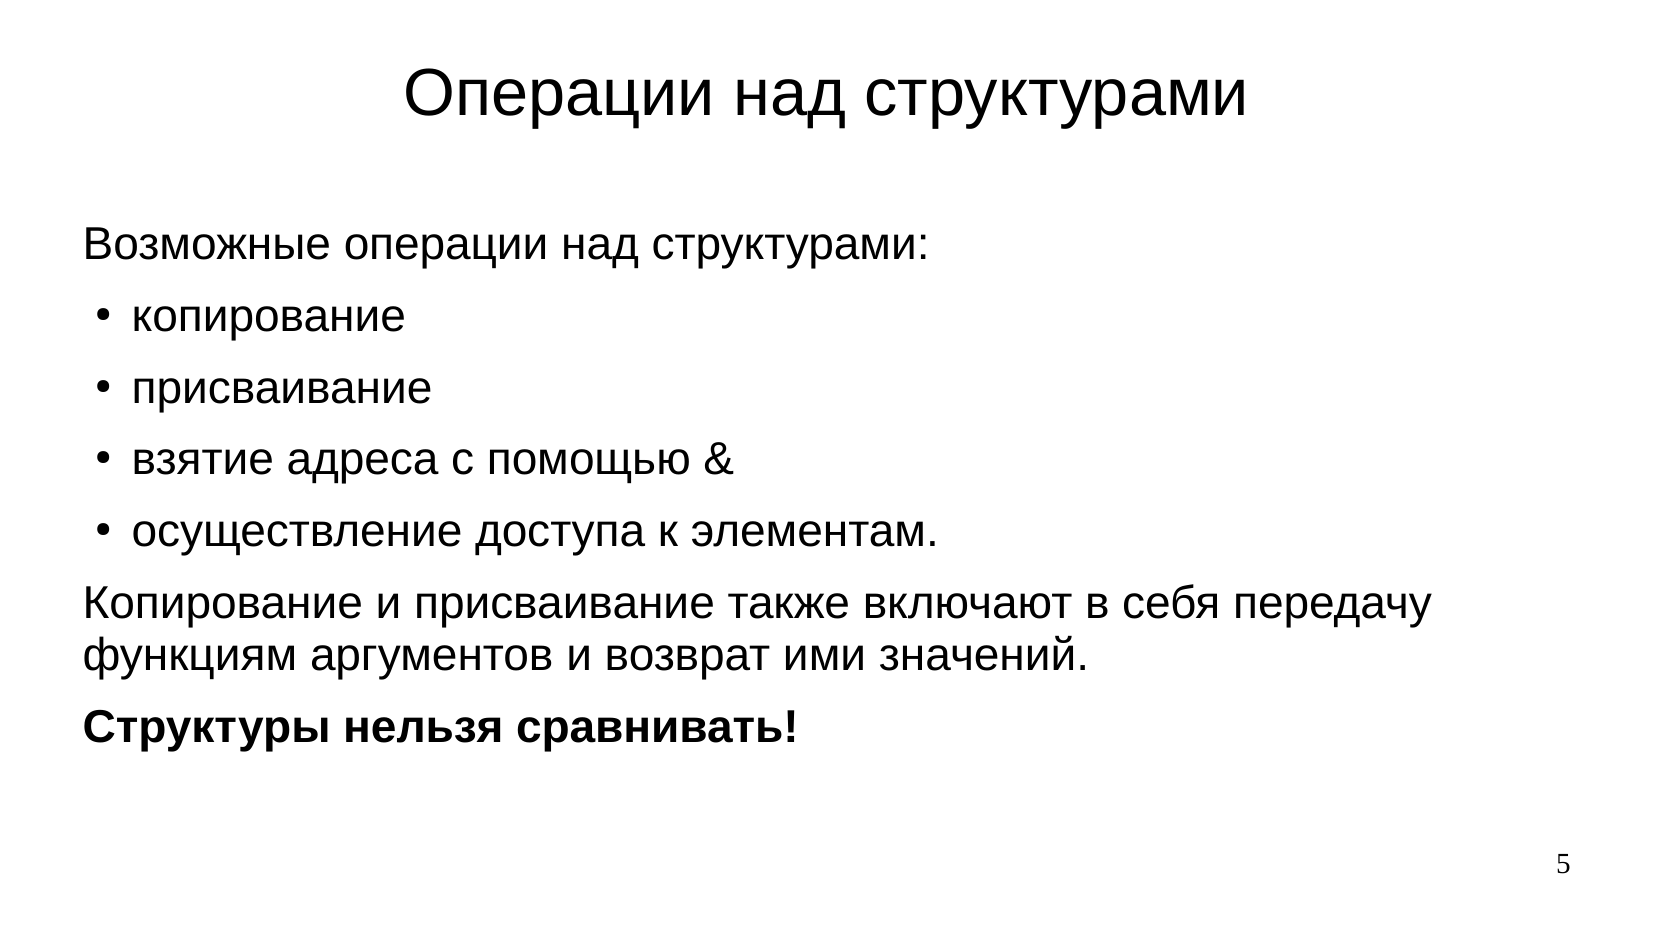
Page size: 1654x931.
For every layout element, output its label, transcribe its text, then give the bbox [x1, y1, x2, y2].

list Возможные операции над структурами: копирование присваивание взятие адреса с помощью & осуществление доступа к элементам. Копирование и присваивание также включают в себя передачу функциям аргументов и возврат ими значений. Структуры нельзя сравнивать! [82, 217, 1571, 758]
title Операции над структурами [82, 37, 1571, 148]
